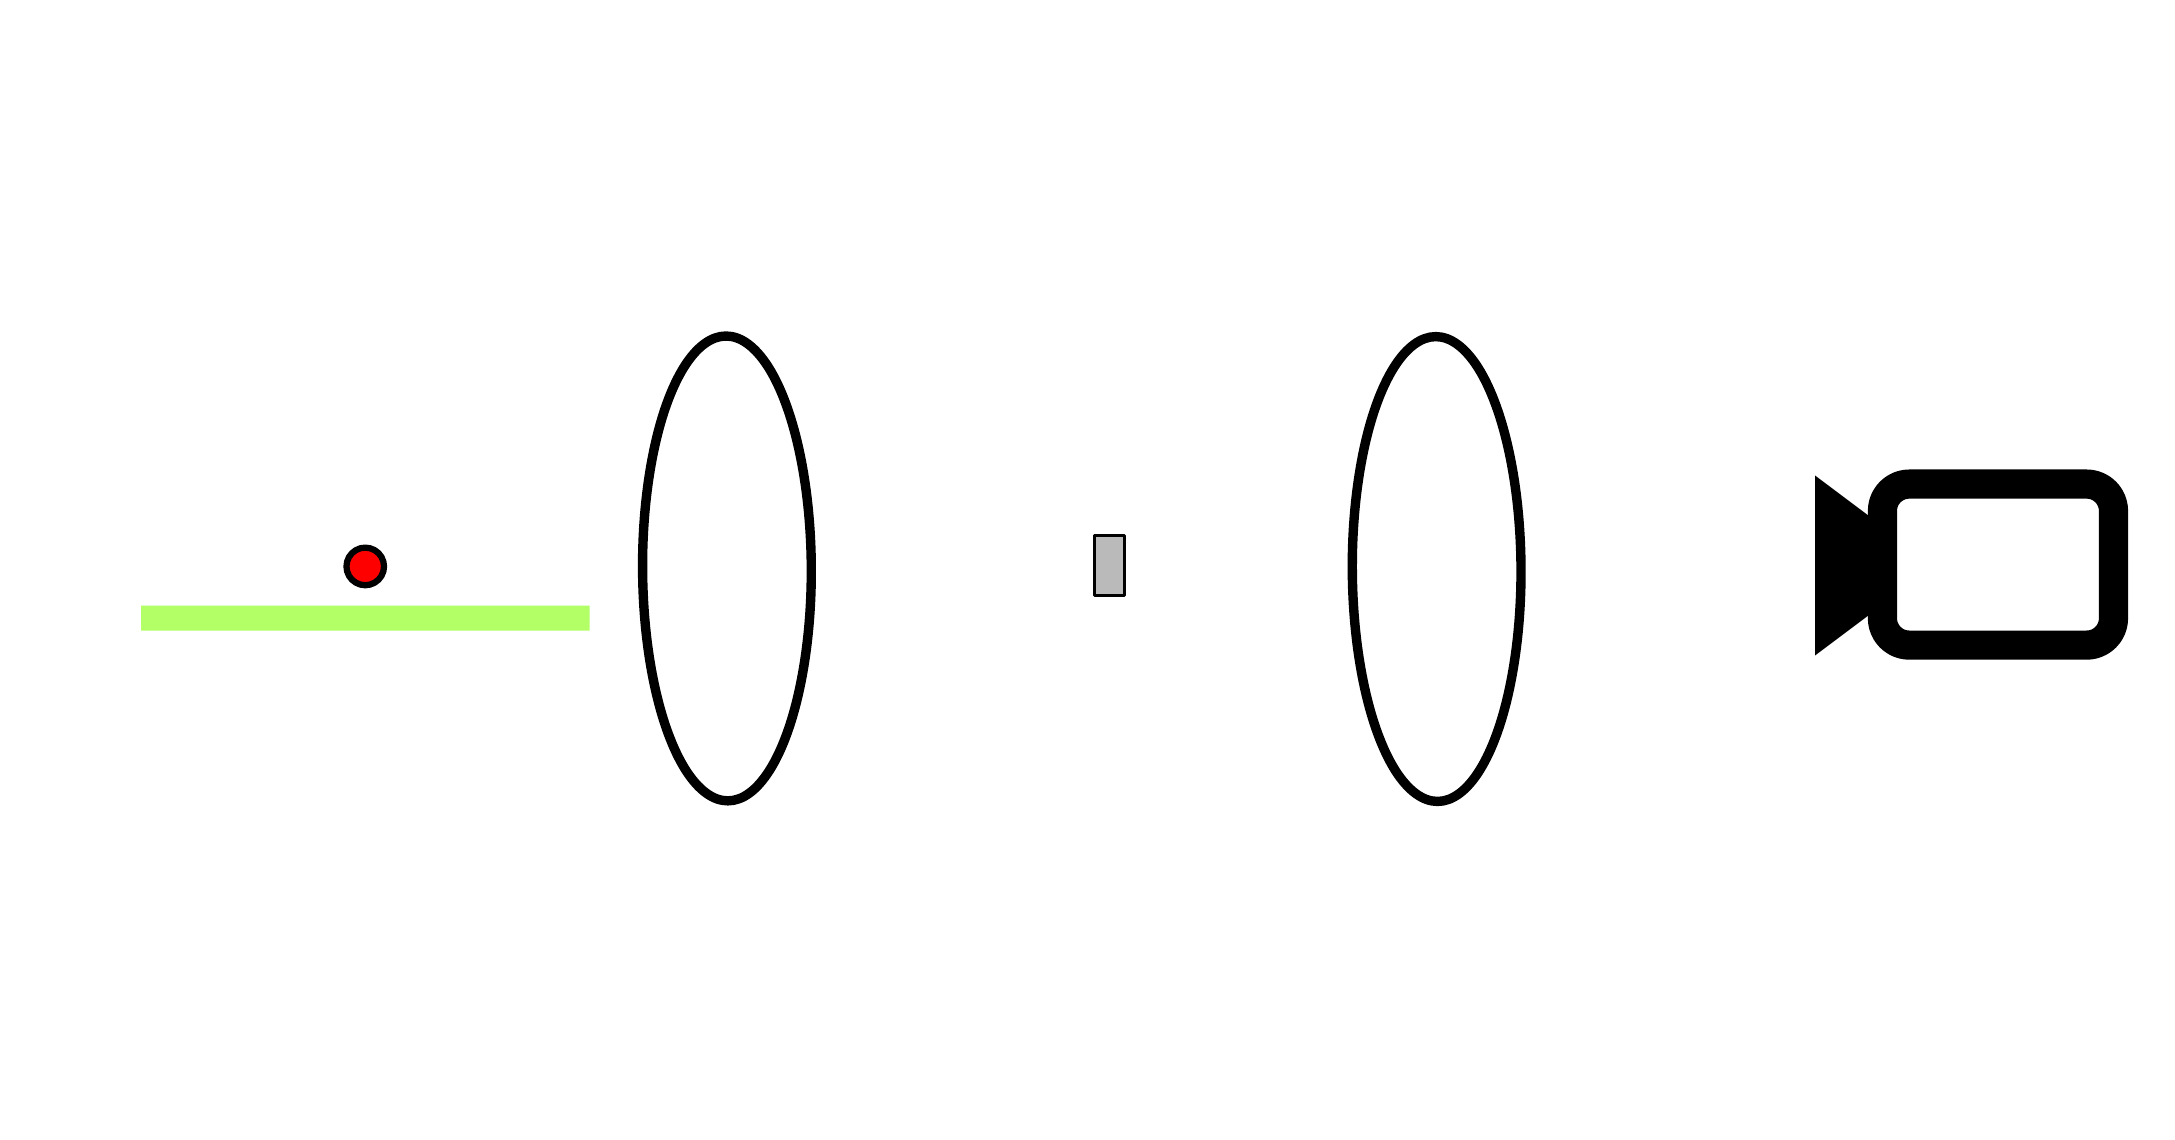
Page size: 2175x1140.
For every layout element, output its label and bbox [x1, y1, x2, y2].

text_box [346, 547, 385, 586]
text_box [1094, 535, 1125, 596]
text_box [1352, 336, 1522, 802]
text_box [1882, 484, 2114, 646]
text_box [642, 336, 812, 801]
text_box [1815, 475, 1876, 656]
